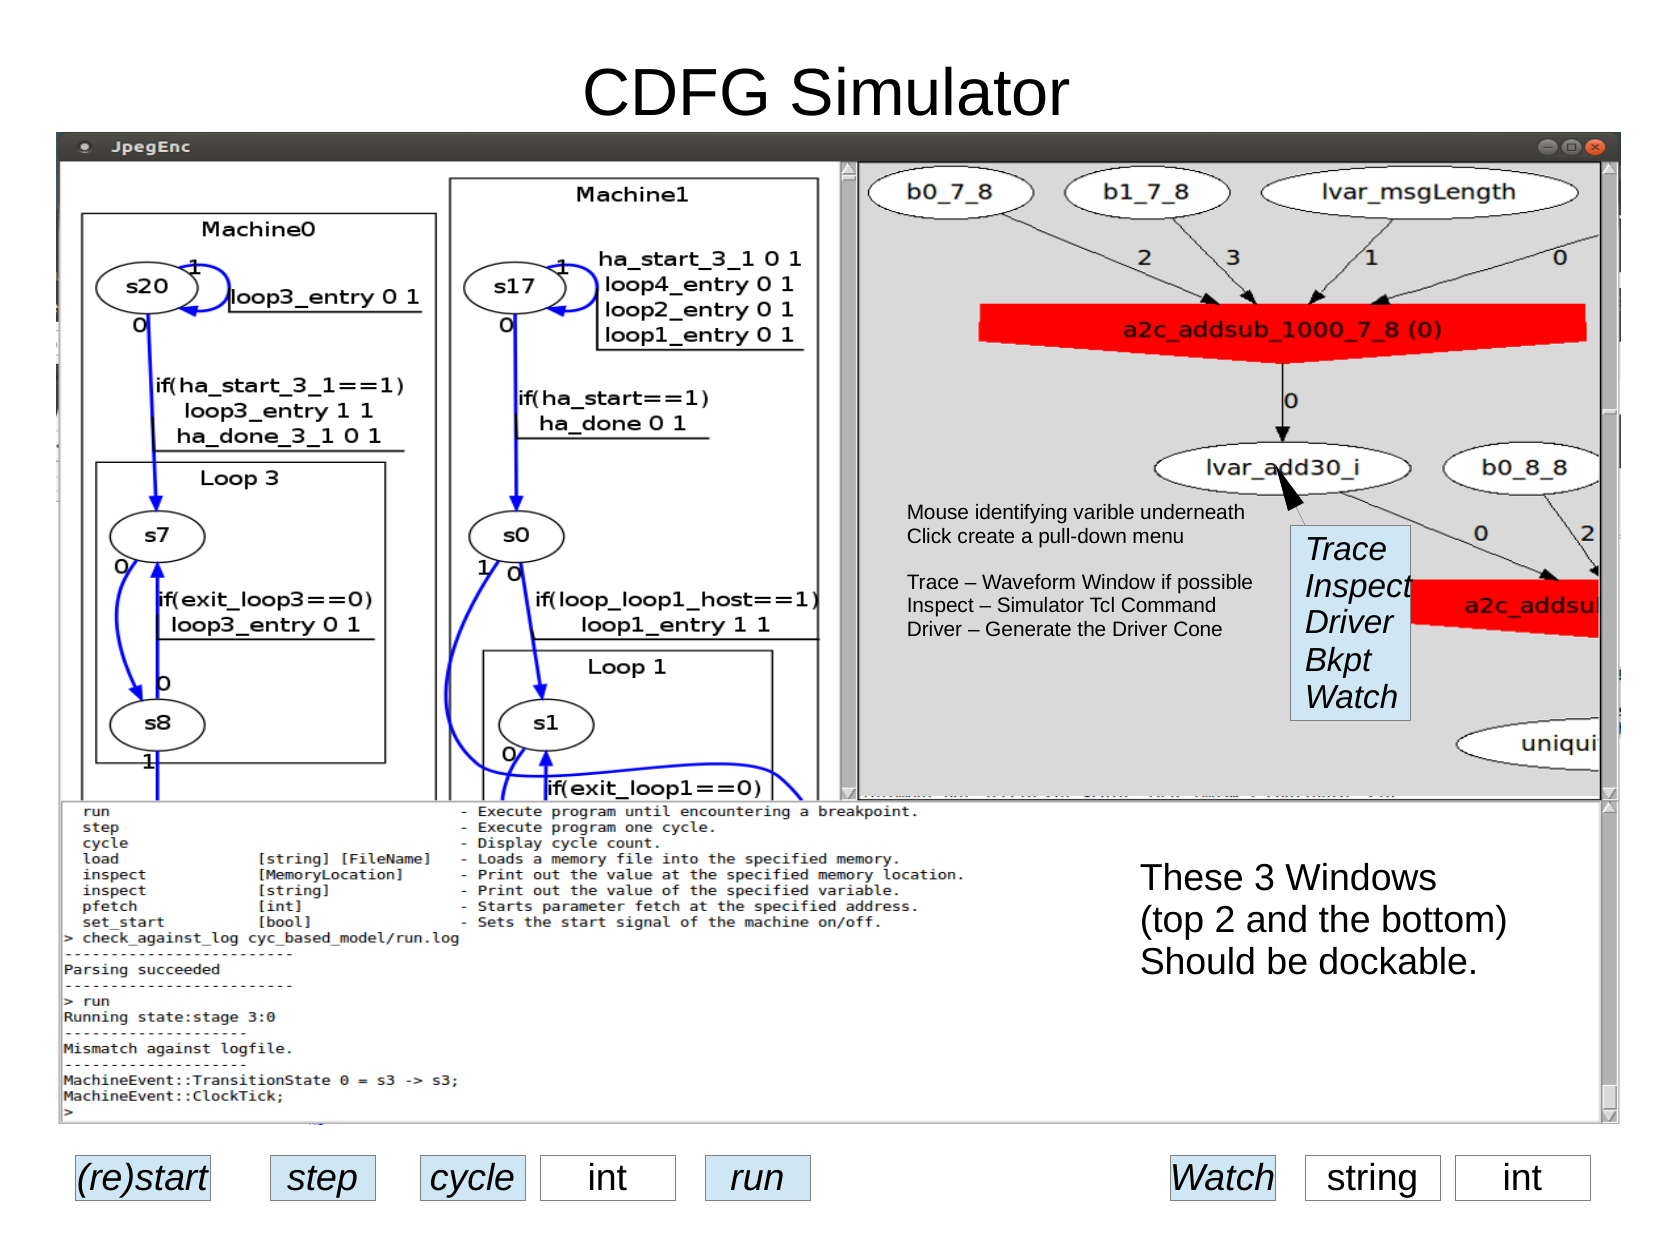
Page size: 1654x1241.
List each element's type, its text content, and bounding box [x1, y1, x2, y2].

text_box These 3 Windows (top 2 and the bottom) Should be dockable. [1125, 849, 1534, 991]
text_box Watch [1170, 1155, 1276, 1201]
text_box Mouse identifying varible underneath Click create a pull-down menu Trace – Waveform Window if possible Inspect – Simulator Tcl Command Driver – Generate the Driver Cone [892, 493, 1268, 649]
text_box Trace Inspect Driver Bkpt Watch [1290, 525, 1411, 721]
text_box string [1305, 1155, 1441, 1201]
text_box cycle [420, 1155, 526, 1201]
picture [56, 132, 1621, 1126]
text_box int [1455, 1155, 1591, 1201]
text_box step [270, 1155, 376, 1201]
text_box int [540, 1155, 676, 1201]
text_box run [705, 1155, 811, 1201]
text_box (re)start [75, 1155, 211, 1201]
title CDFG Simulator [82, 49, 1571, 132]
